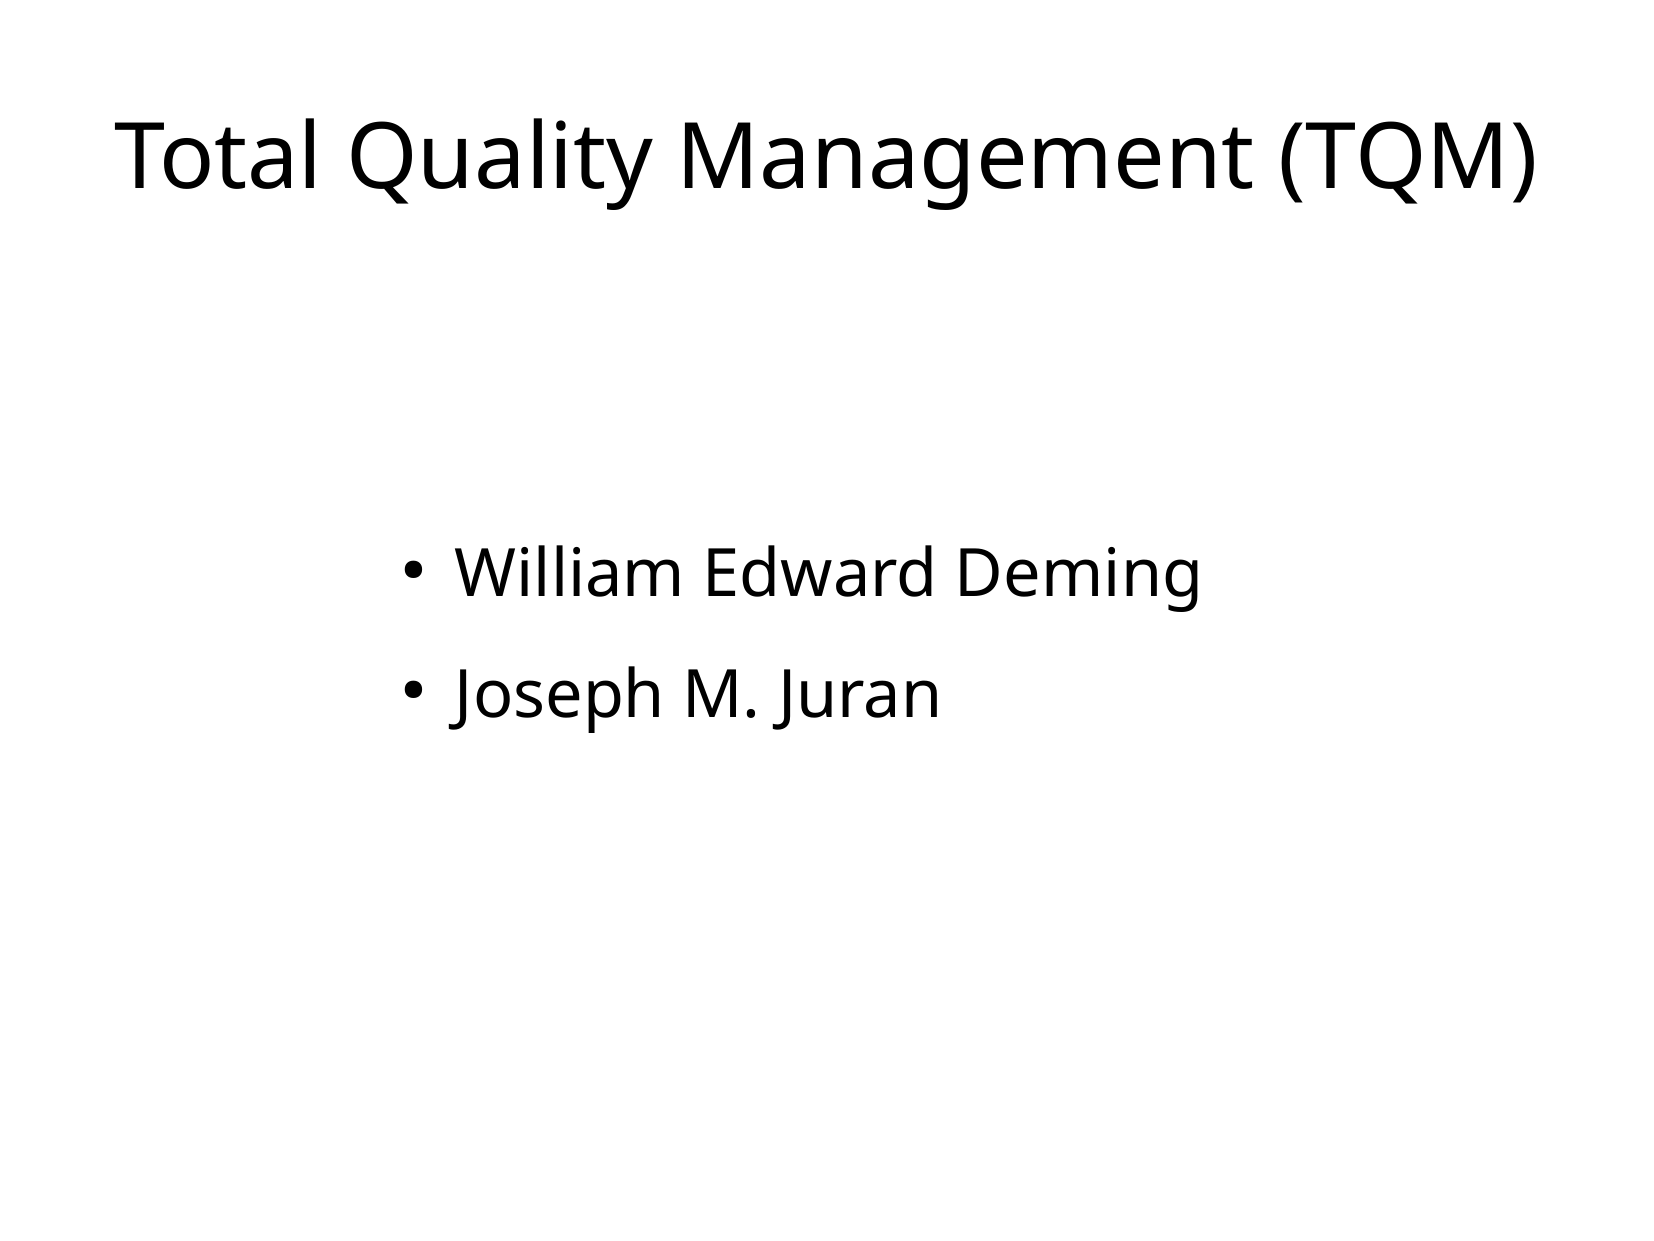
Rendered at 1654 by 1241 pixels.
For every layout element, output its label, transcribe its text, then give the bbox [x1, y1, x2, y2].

title Total Quality Management (TQM) [82, 49, 1571, 257]
list William Edward Deming Joseph M. Juran [383, 525, 1276, 738]
